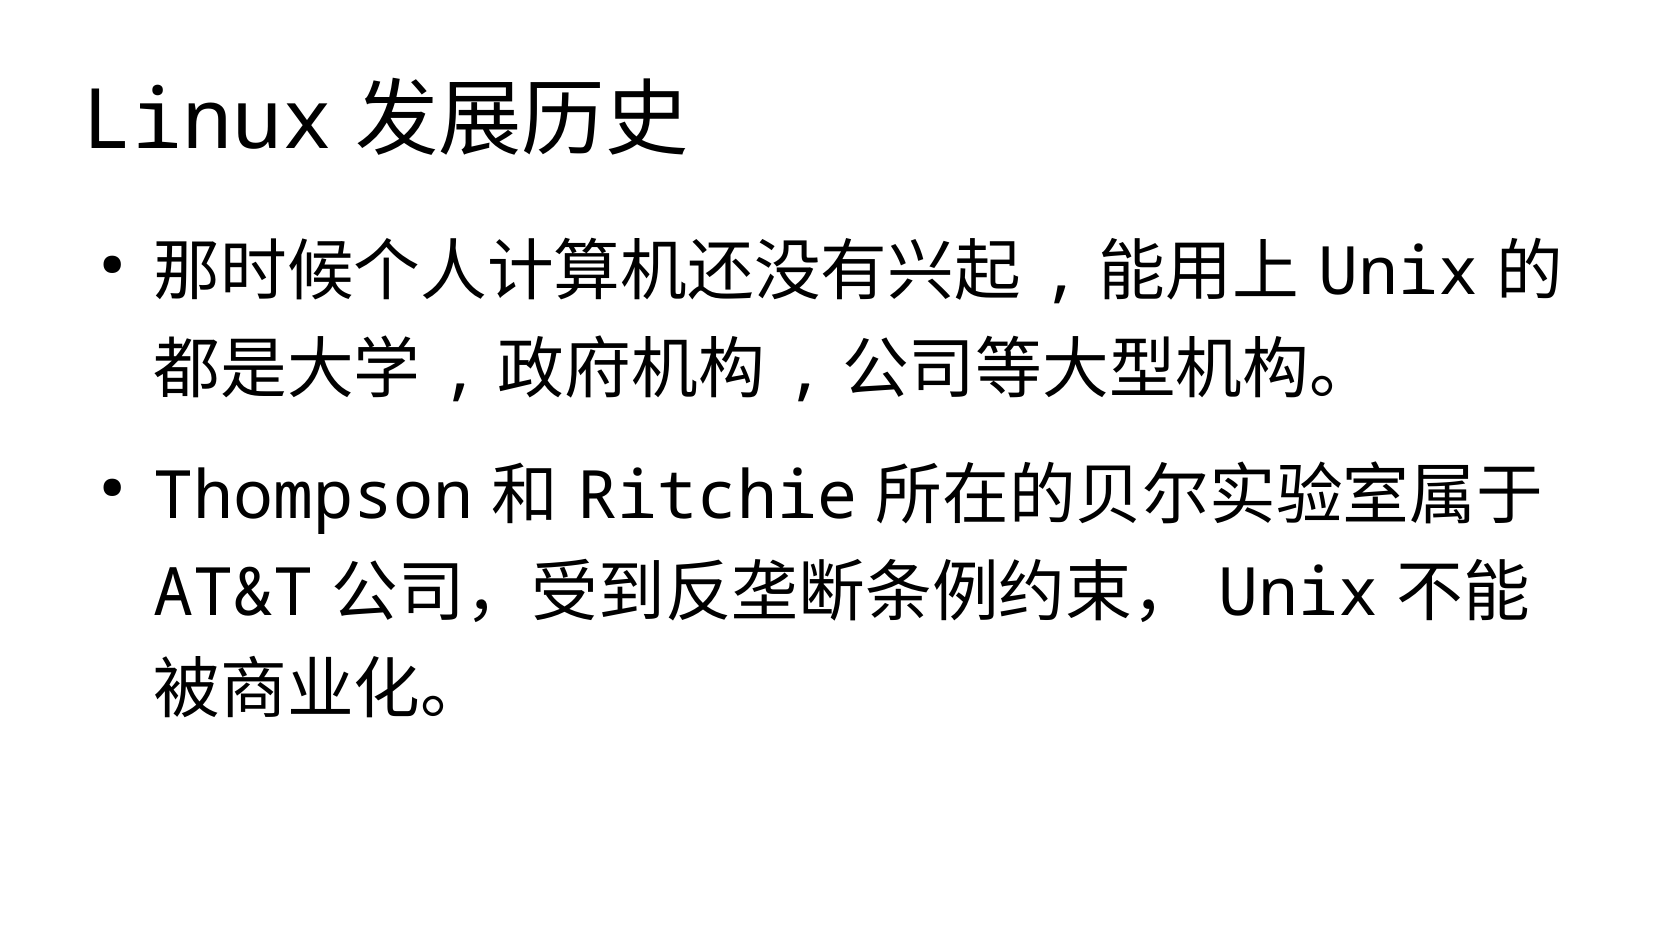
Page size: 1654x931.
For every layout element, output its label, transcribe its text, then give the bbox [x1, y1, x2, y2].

title Linux发展历史 [82, 37, 1571, 189]
list 那时候个人计算机还没有兴起,能用上Unix的都是大学,政府机构,公司等大型机构。 Thompson和Ritchie所在的贝尔实验室属于AT&T公司，受到反垄断条例约束，Unix不能被商业化。 [82, 217, 1571, 863]
